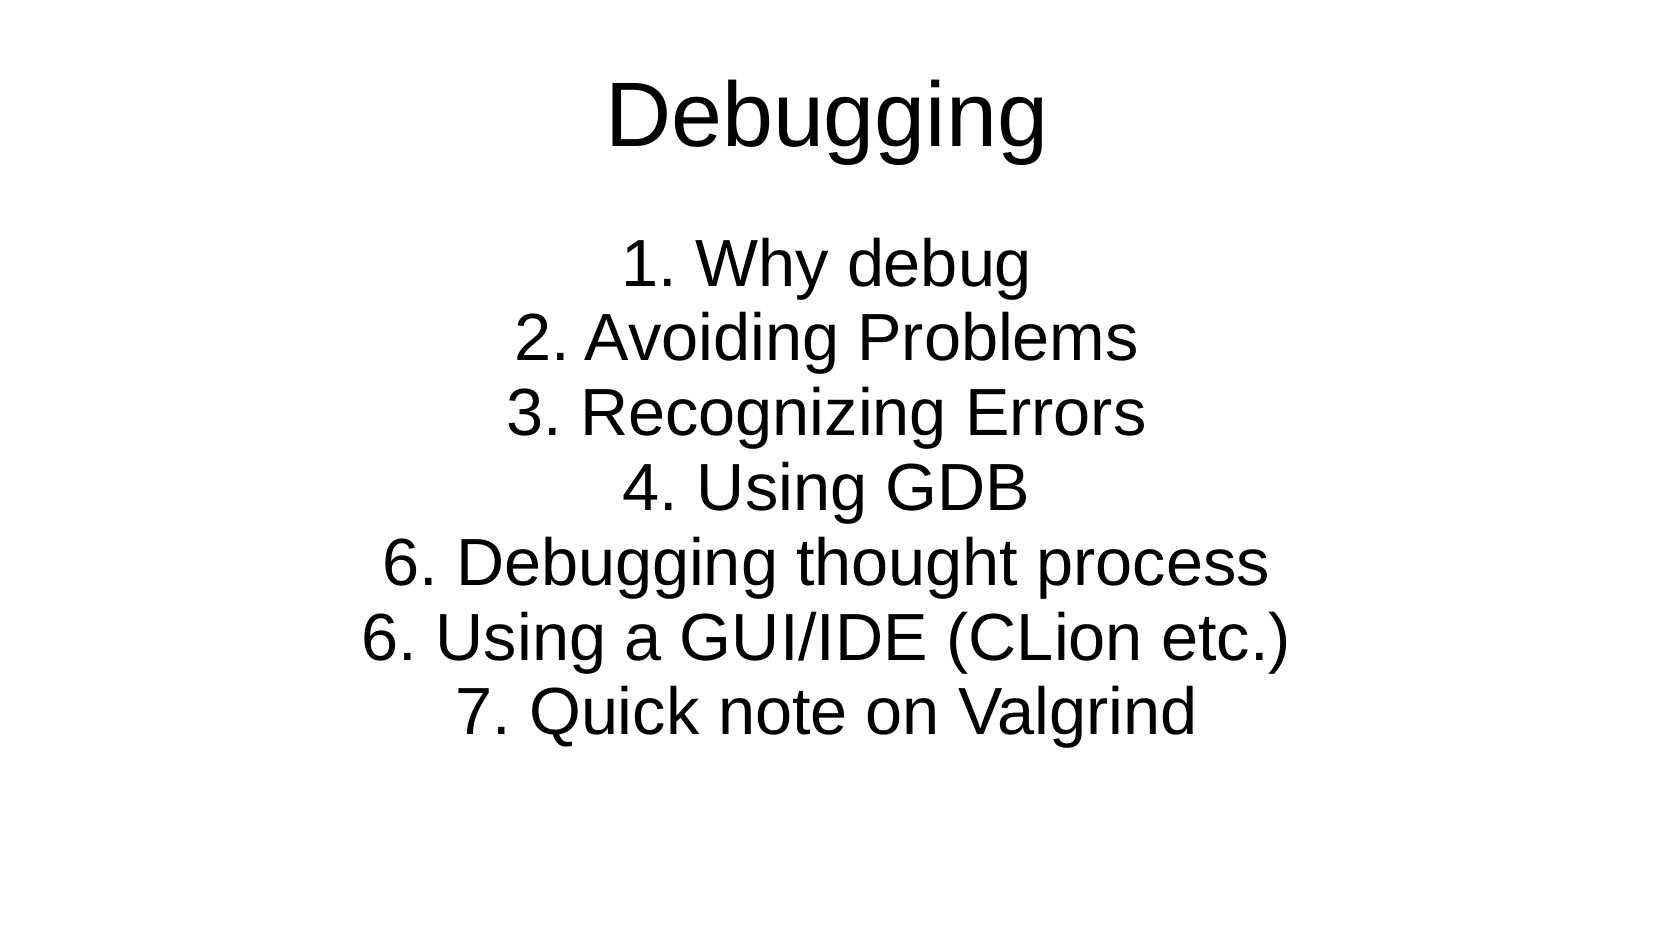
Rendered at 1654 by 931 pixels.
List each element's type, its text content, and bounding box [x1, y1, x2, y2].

title Debugging [82, 37, 1571, 193]
subtitle 1. Why debug 2. Avoiding Problems 3. Recognizing Errors 4. Using GDB 6. Debugging thought process 6. Using a GUI/IDE (CLion etc.) 7. Quick note on Valgrind [82, 217, 1571, 758]
